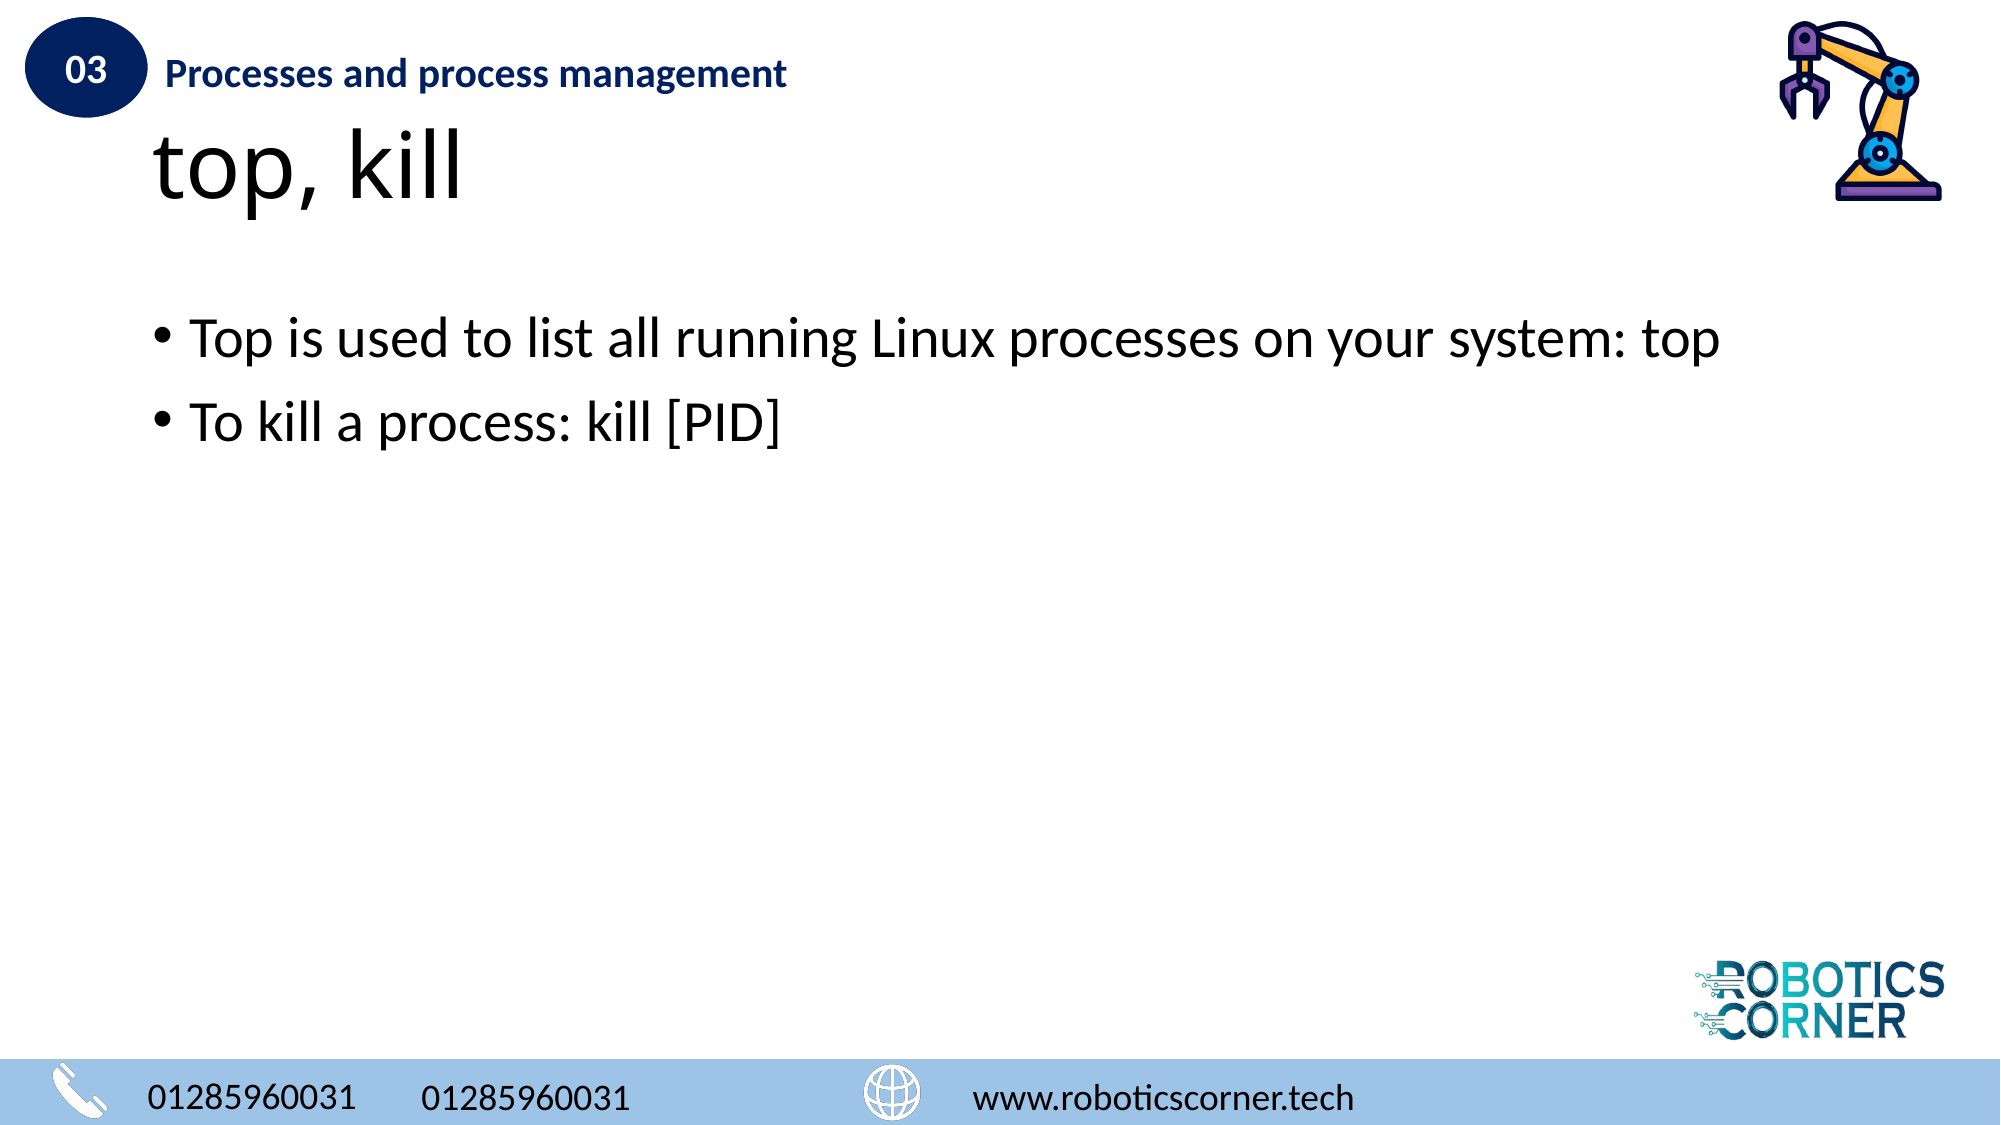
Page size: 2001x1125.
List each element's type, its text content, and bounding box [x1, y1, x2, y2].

text_box top, kill [137, 59, 1863, 278]
text_box www.roboticscorner.tech [958, 1065, 1548, 1125]
picture [47, 1057, 113, 1124]
text_box Top is used to list all running Linux processes on your system: top To kill a process: kill [PID] [137, 299, 1863, 1014]
text_box 01285960031 [407, 1065, 768, 1125]
picture [858, 1059, 925, 1125]
text_box 03 [22, 14, 150, 121]
text_box [0, 1059, 858, 1125]
picture [1771, 21, 1950, 201]
picture [1680, 859, 1953, 1059]
text_box Processes and process management [150, 38, 832, 103]
text_box [925, 1059, 2000, 1125]
text_box 01285960031 [133, 1064, 438, 1124]
